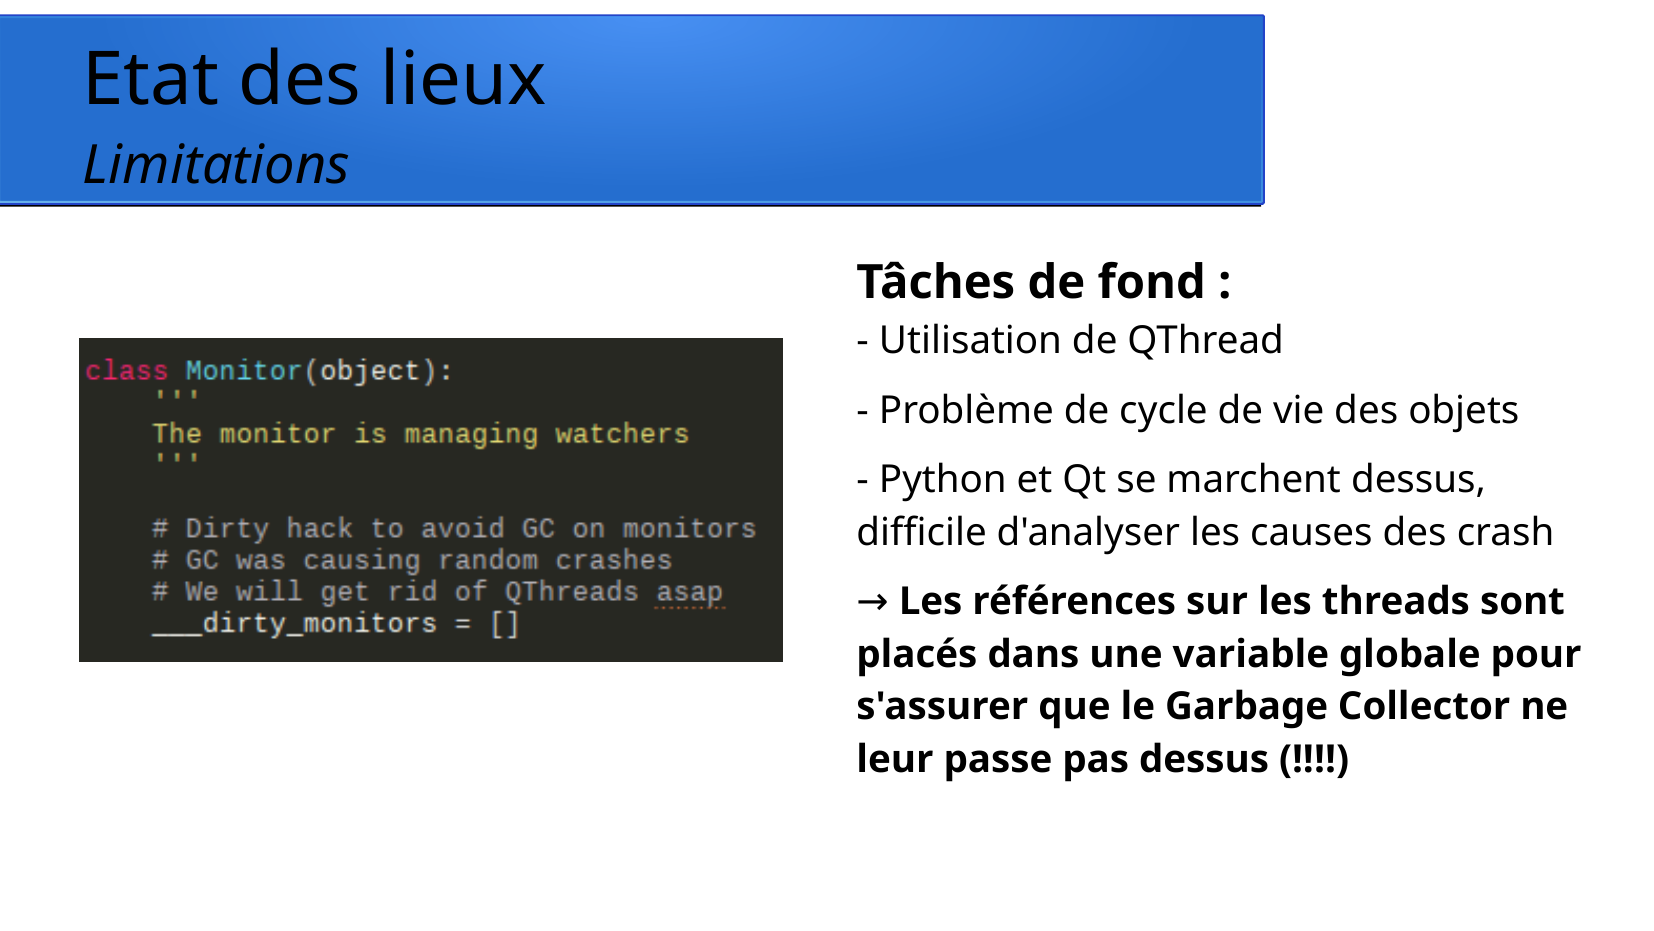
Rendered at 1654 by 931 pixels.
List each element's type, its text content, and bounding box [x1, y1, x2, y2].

title Etat des lieux Limitations [82, 28, 1235, 196]
list Tâches de fond : - Utilisation de QThread - Problème de cycle de vie des objets - Python et Qt se marchent dessus, difficile d'analyser les causes des crash → Les références sur les threads sont placés dans une variable globale pour s'assurer que le Garbage Collector ne leur passe pas dessus (!!!!) [856, 248, 1583, 788]
picture [79, 338, 783, 662]
